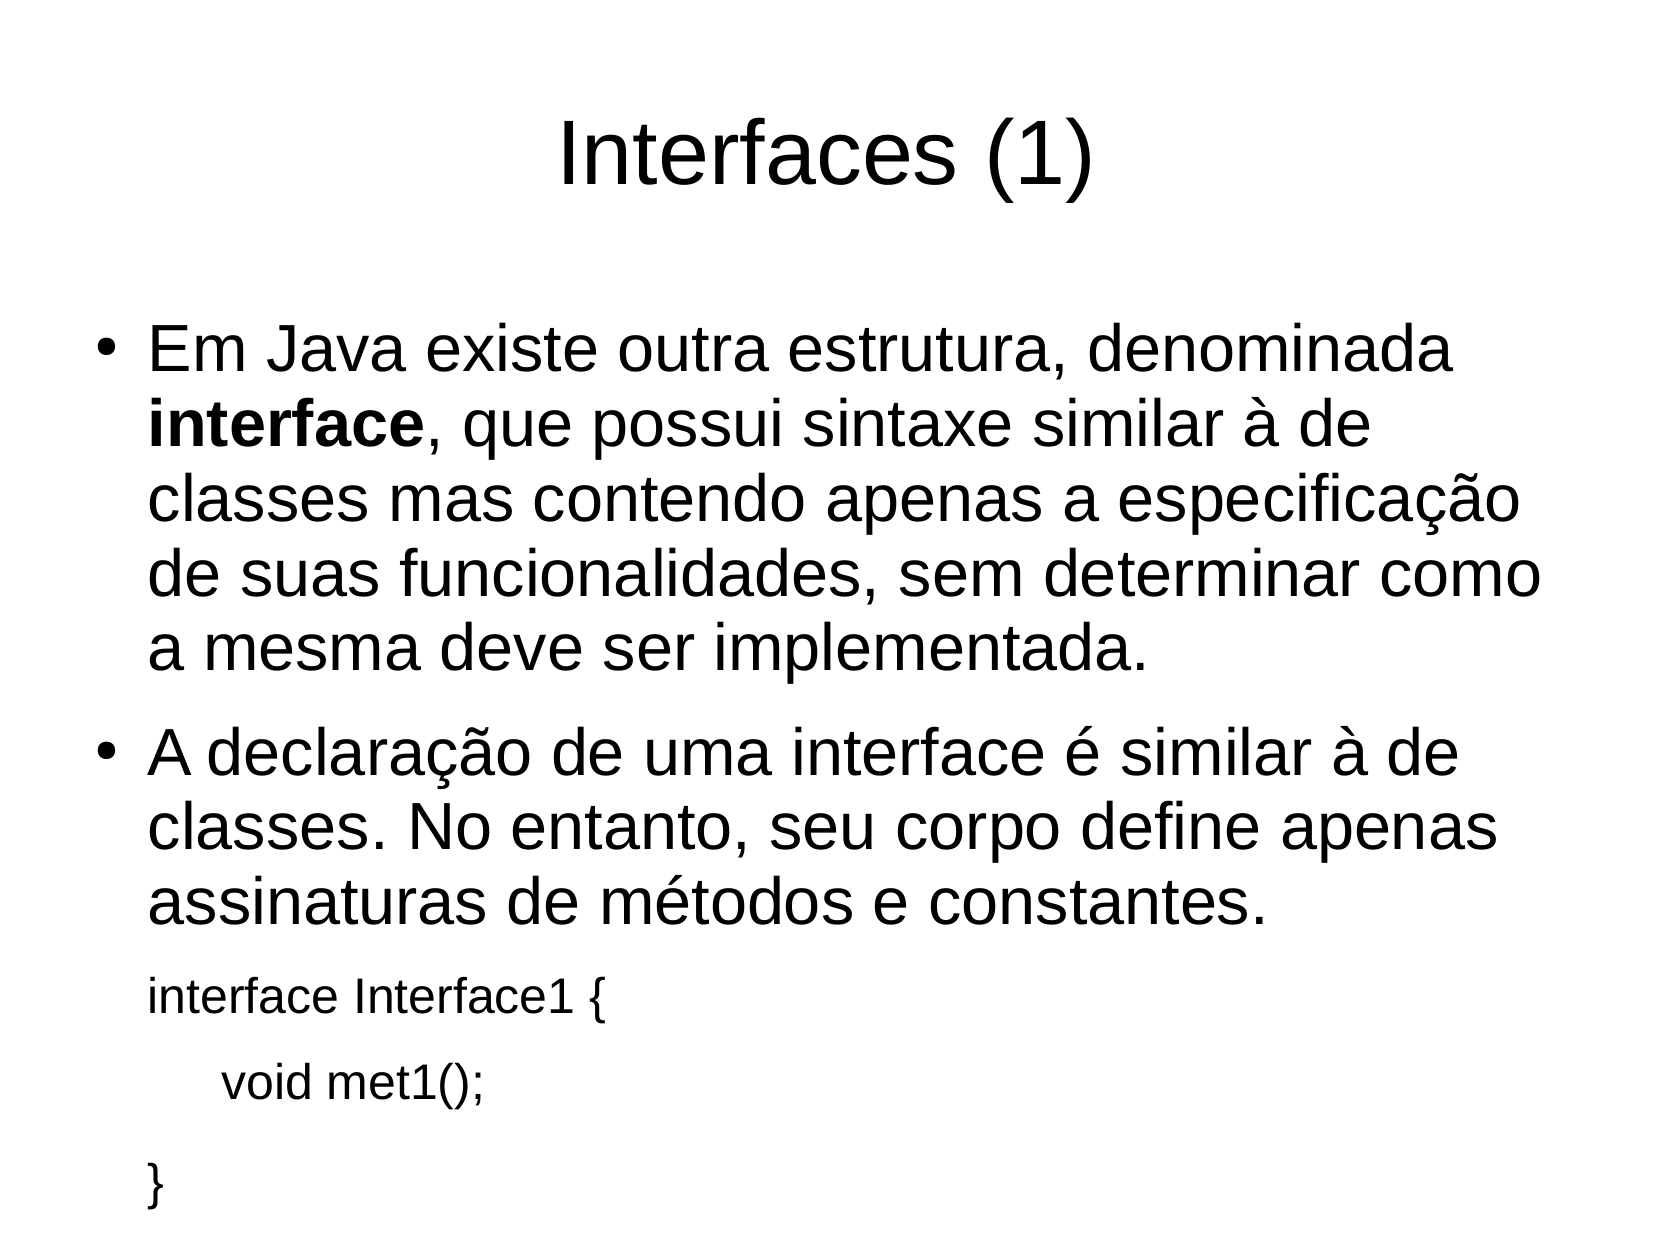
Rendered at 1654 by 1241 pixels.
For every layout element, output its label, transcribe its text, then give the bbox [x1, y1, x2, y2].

list Em Java existe outra estrutura, denominada interface, que possui sintaxe similar à de classes mas contendo apenas a especificação de suas funcionalidades, sem determinar como a mesma deve ser implementada. A declaração de uma interface é similar à de classes. No entanto, seu corpo define apenas assinaturas de métodos e constantes. interface Interface1 { void met1(); } [76, 207, 1565, 1214]
title Interfaces (1) [82, 49, 1571, 257]
